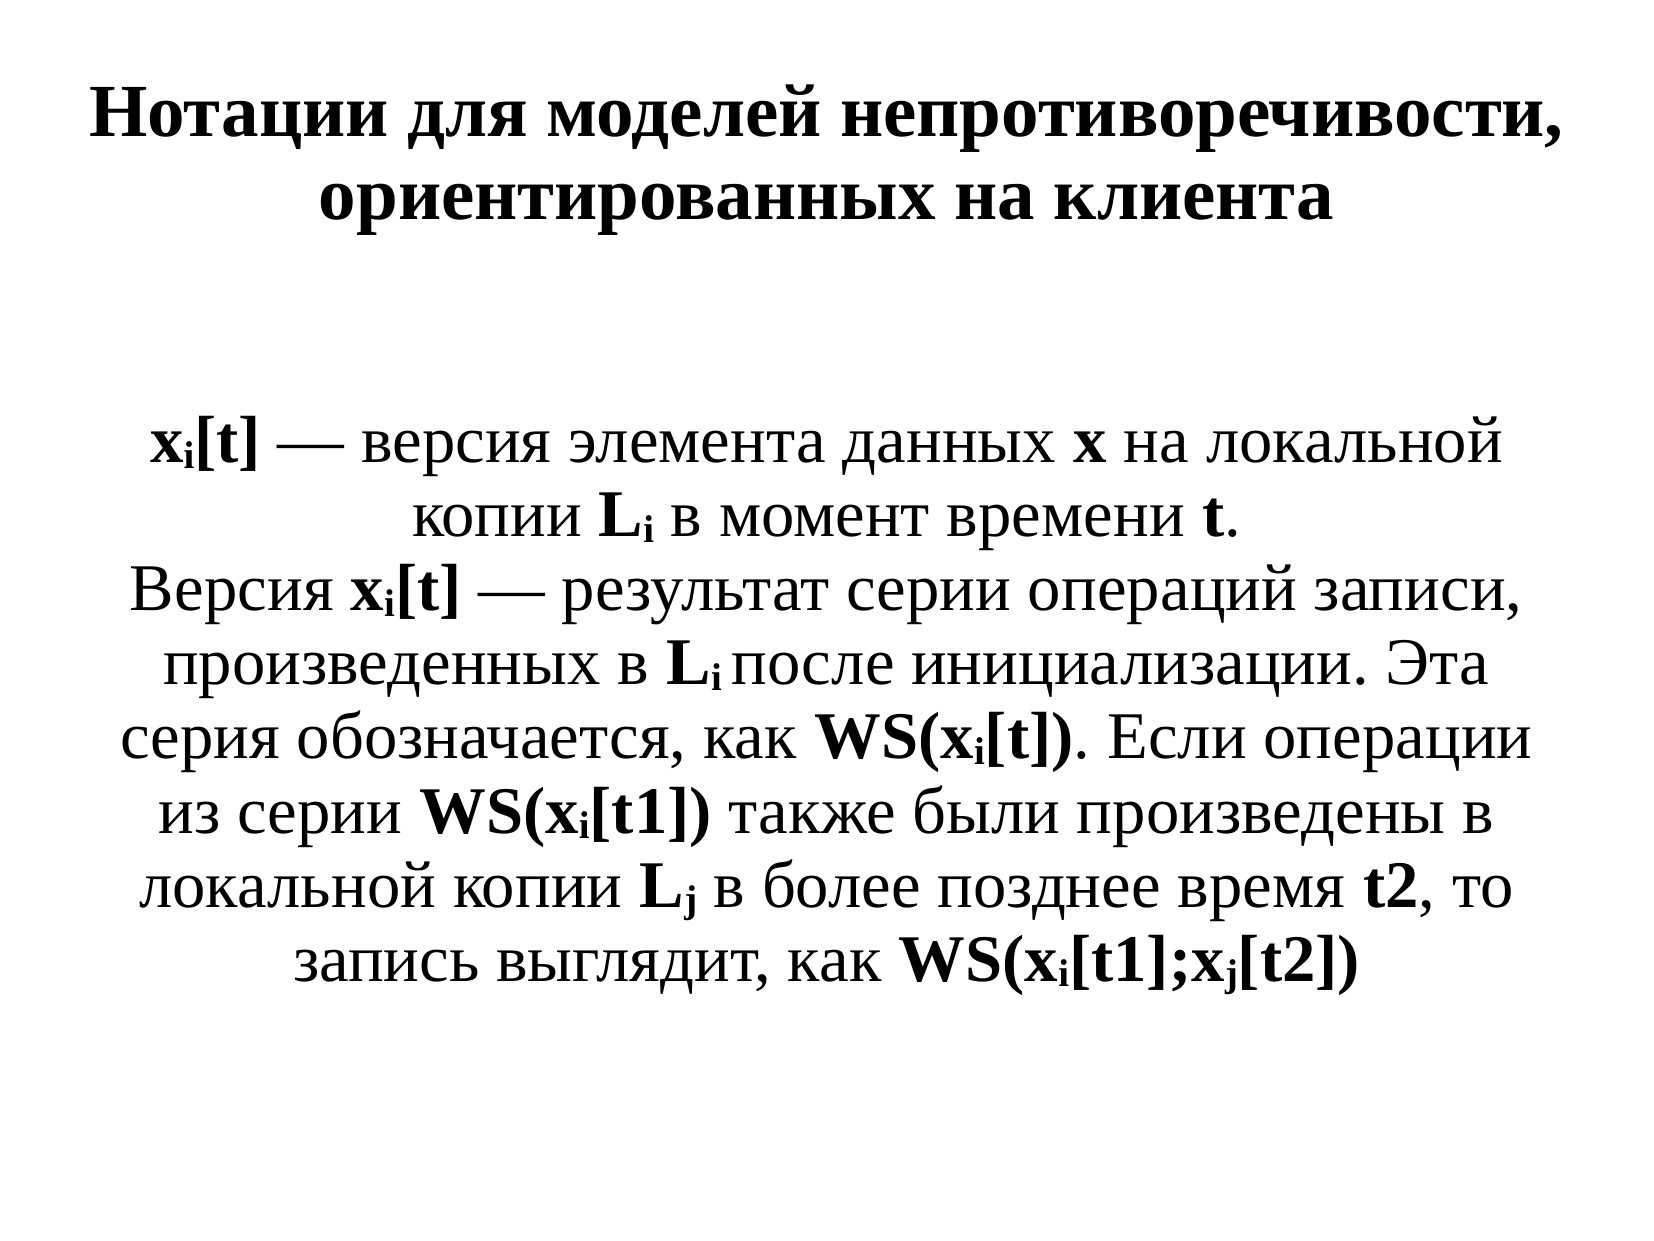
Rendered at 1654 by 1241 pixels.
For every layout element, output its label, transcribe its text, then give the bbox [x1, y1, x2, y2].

subtitle xi[t] — версия элемента данных x на локальной копии Li в момент времени t. Версия xi[t] — результат серии операций записи, произведенных в Li после инициализации. Эта серия обозначается, как WS(xi[t]). Если операции из серии WS(xi[t1]) также были произведены в локальной копии Lj в более позднее время t2, то запись выглядит, как WS(xi[t1];xj[t2]) [82, 297, 1571, 1102]
title Нотации для моделей непротиворечивости, ориентированных на клиента [82, 49, 1571, 257]
